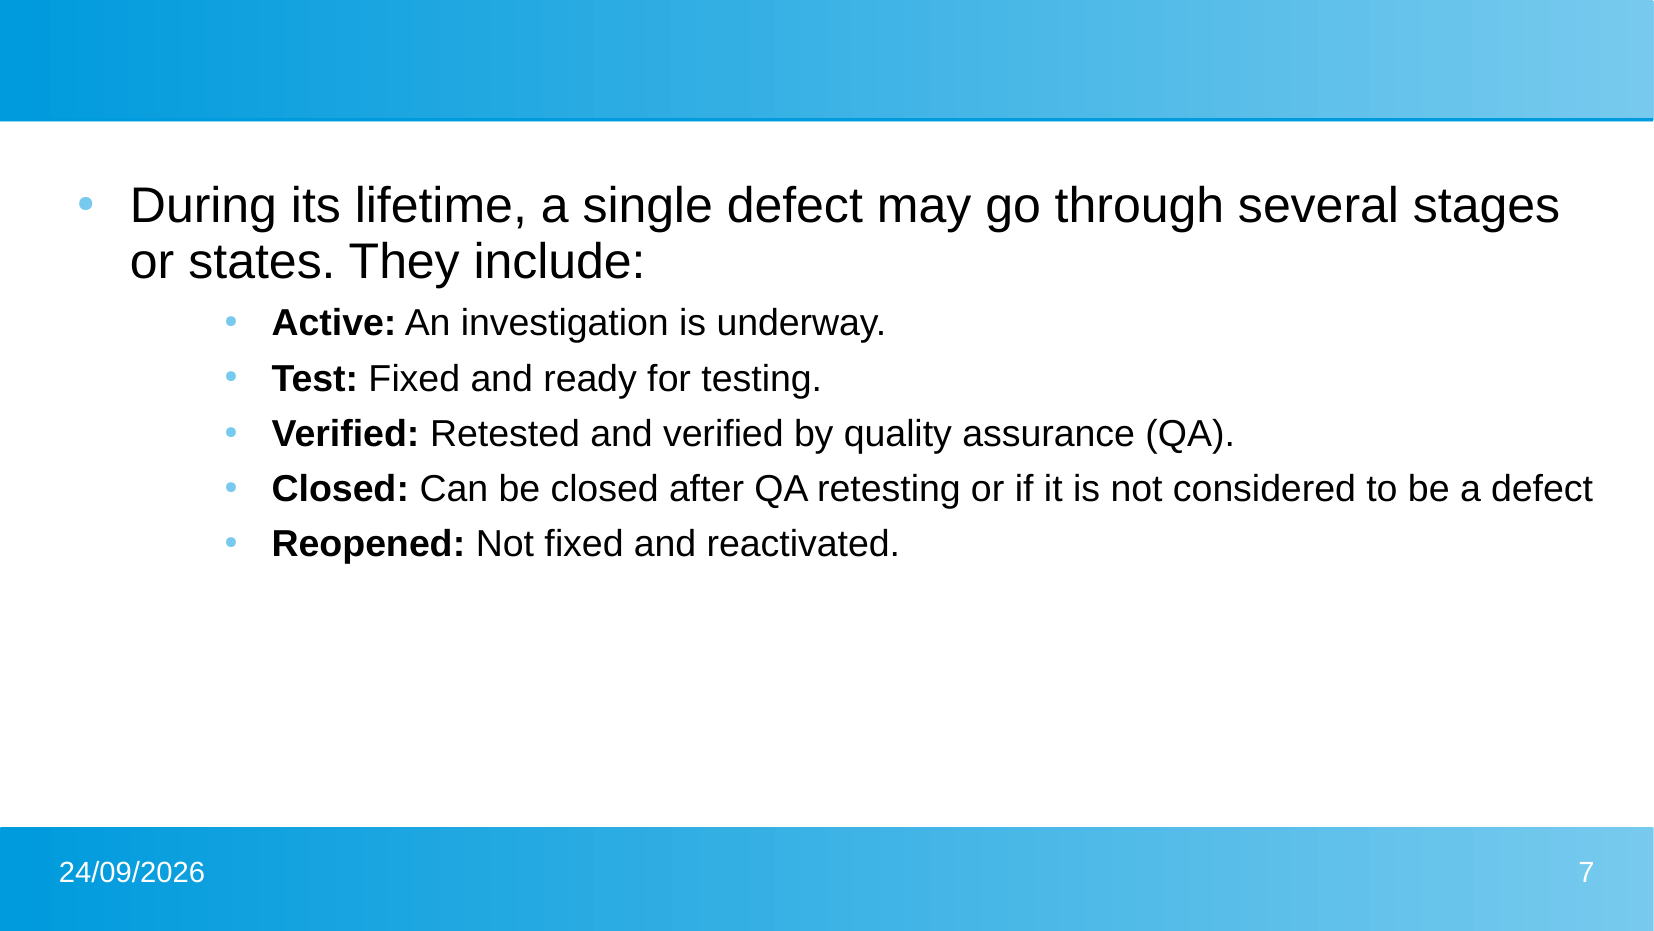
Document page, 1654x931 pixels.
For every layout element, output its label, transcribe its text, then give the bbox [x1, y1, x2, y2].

list During its lifetime, a single defect may go through several stages or states. They include: Active: An investigation is underway. Test: Fixed and ready for testing. Verified: Retested and verified by quality assurance (QA). Closed: Can be closed after QA retesting or if it is not considered to be a defect Reopened: Not fixed and reactivated. [59, 177, 1595, 768]
